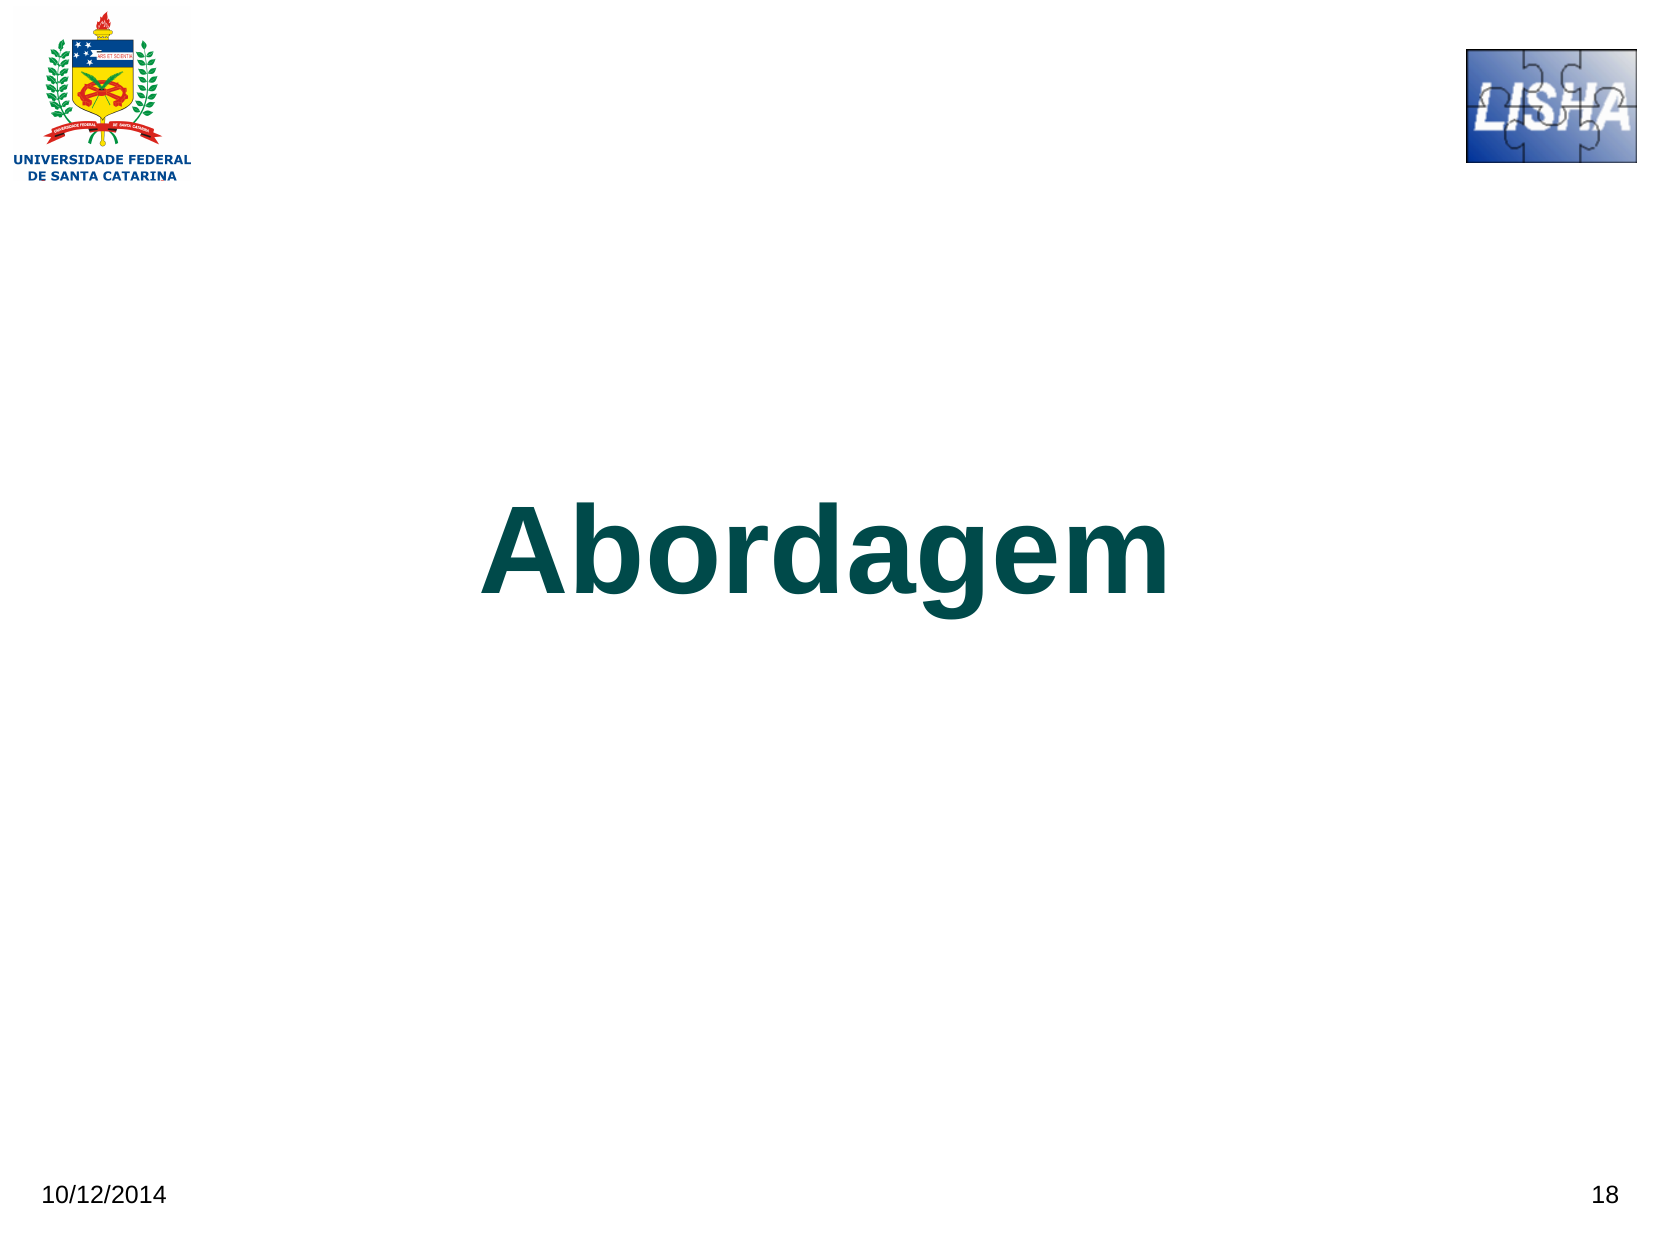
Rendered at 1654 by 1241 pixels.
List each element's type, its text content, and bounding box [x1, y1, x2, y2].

title Abordagem [190, 479, 1461, 641]
picture [13, 6, 191, 181]
picture [1466, 49, 1637, 163]
